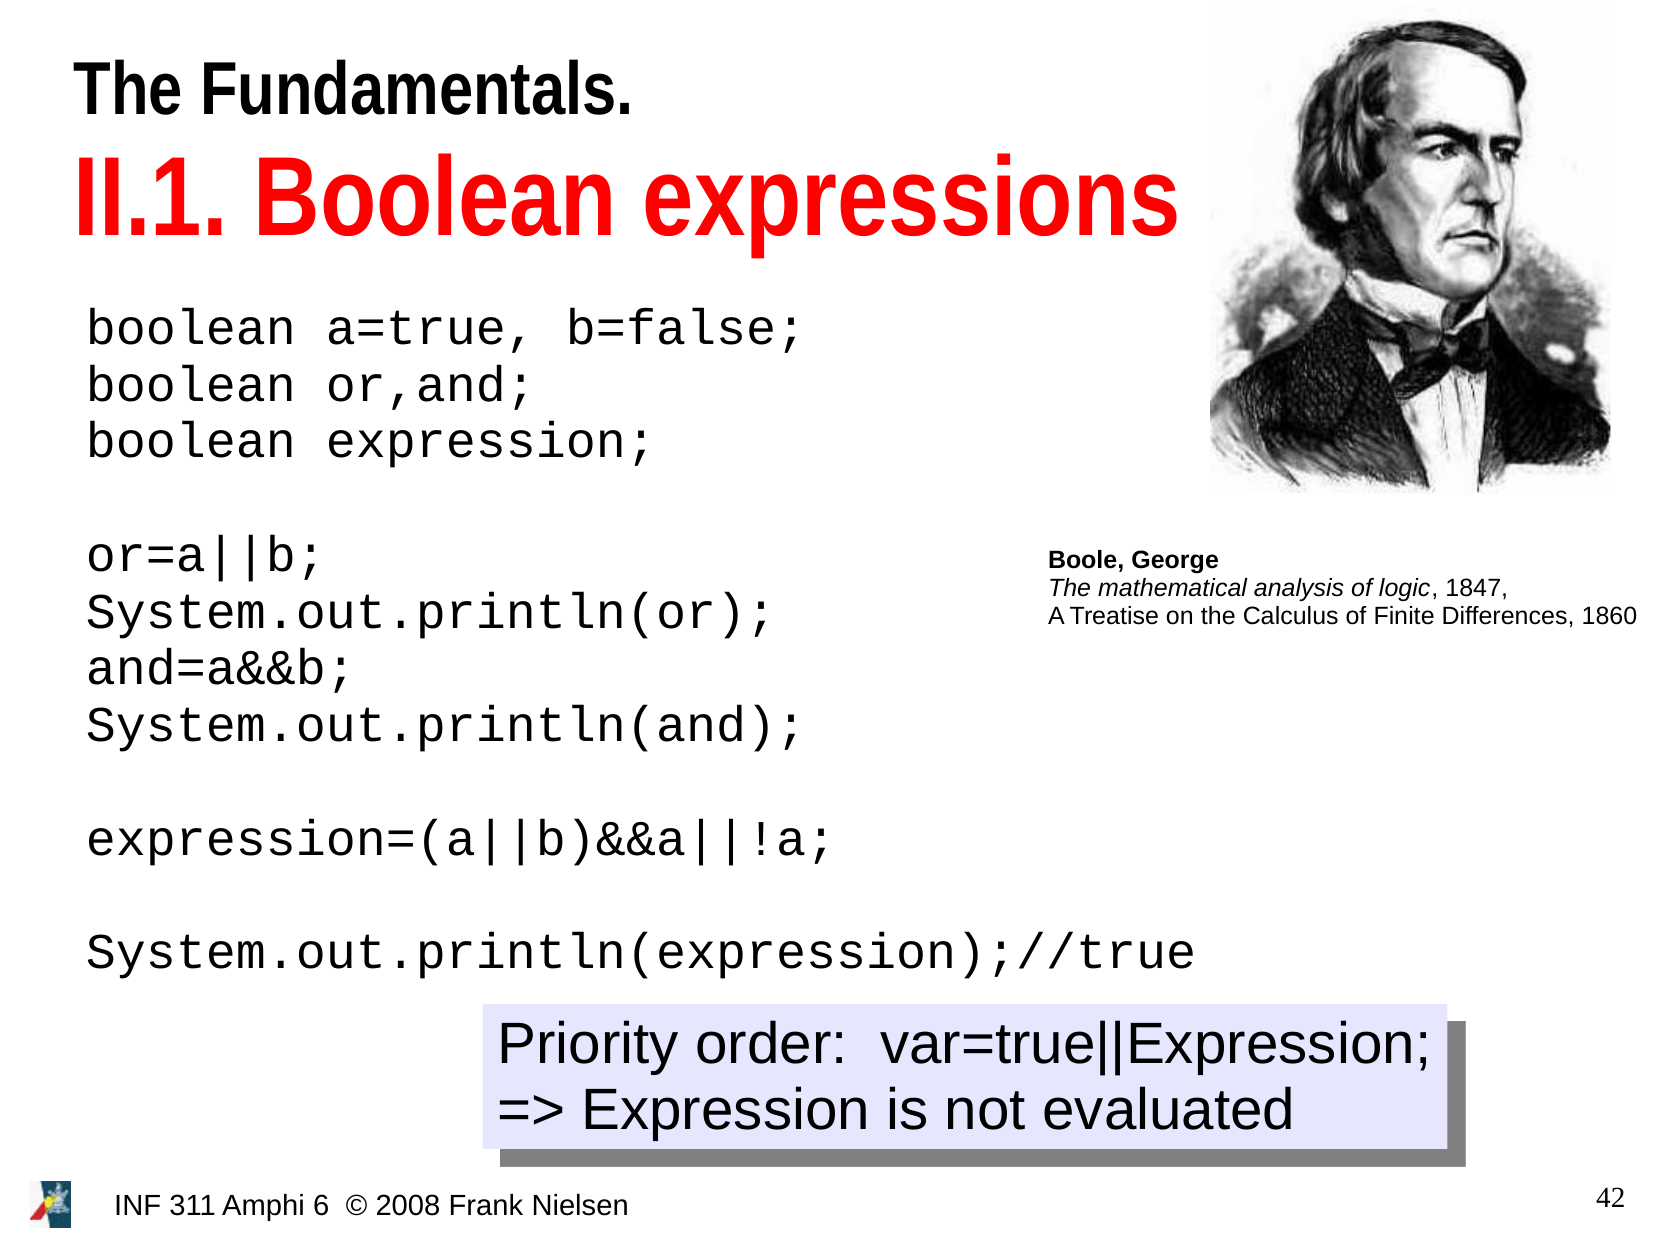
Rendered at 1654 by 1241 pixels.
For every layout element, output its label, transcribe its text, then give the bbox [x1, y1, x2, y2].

picture [29, 1181, 71, 1228]
text_box Boole, George The mathematical analysis of logic, 1847, A Treatise on the Calculus of Finite Differences, 1860 [1033, 538, 1654, 694]
picture [1210, 6, 1631, 502]
text_box [182, 307, 213, 379]
text_box The Fundamentals. II.1. Boolean expressions [59, 36, 1196, 266]
text_box boolean a=true, b=false; boolean or,and; boolean expression; or=a||b; System.out.println(or); and=a&&b; System.out.println(and); expression=(a||b)&&a||!a; System.out.println(expression);//true [70, 295, 1211, 955]
text_box Priority order: var=true||Expression; => Expression is not evaluated [482, 1003, 1447, 1149]
